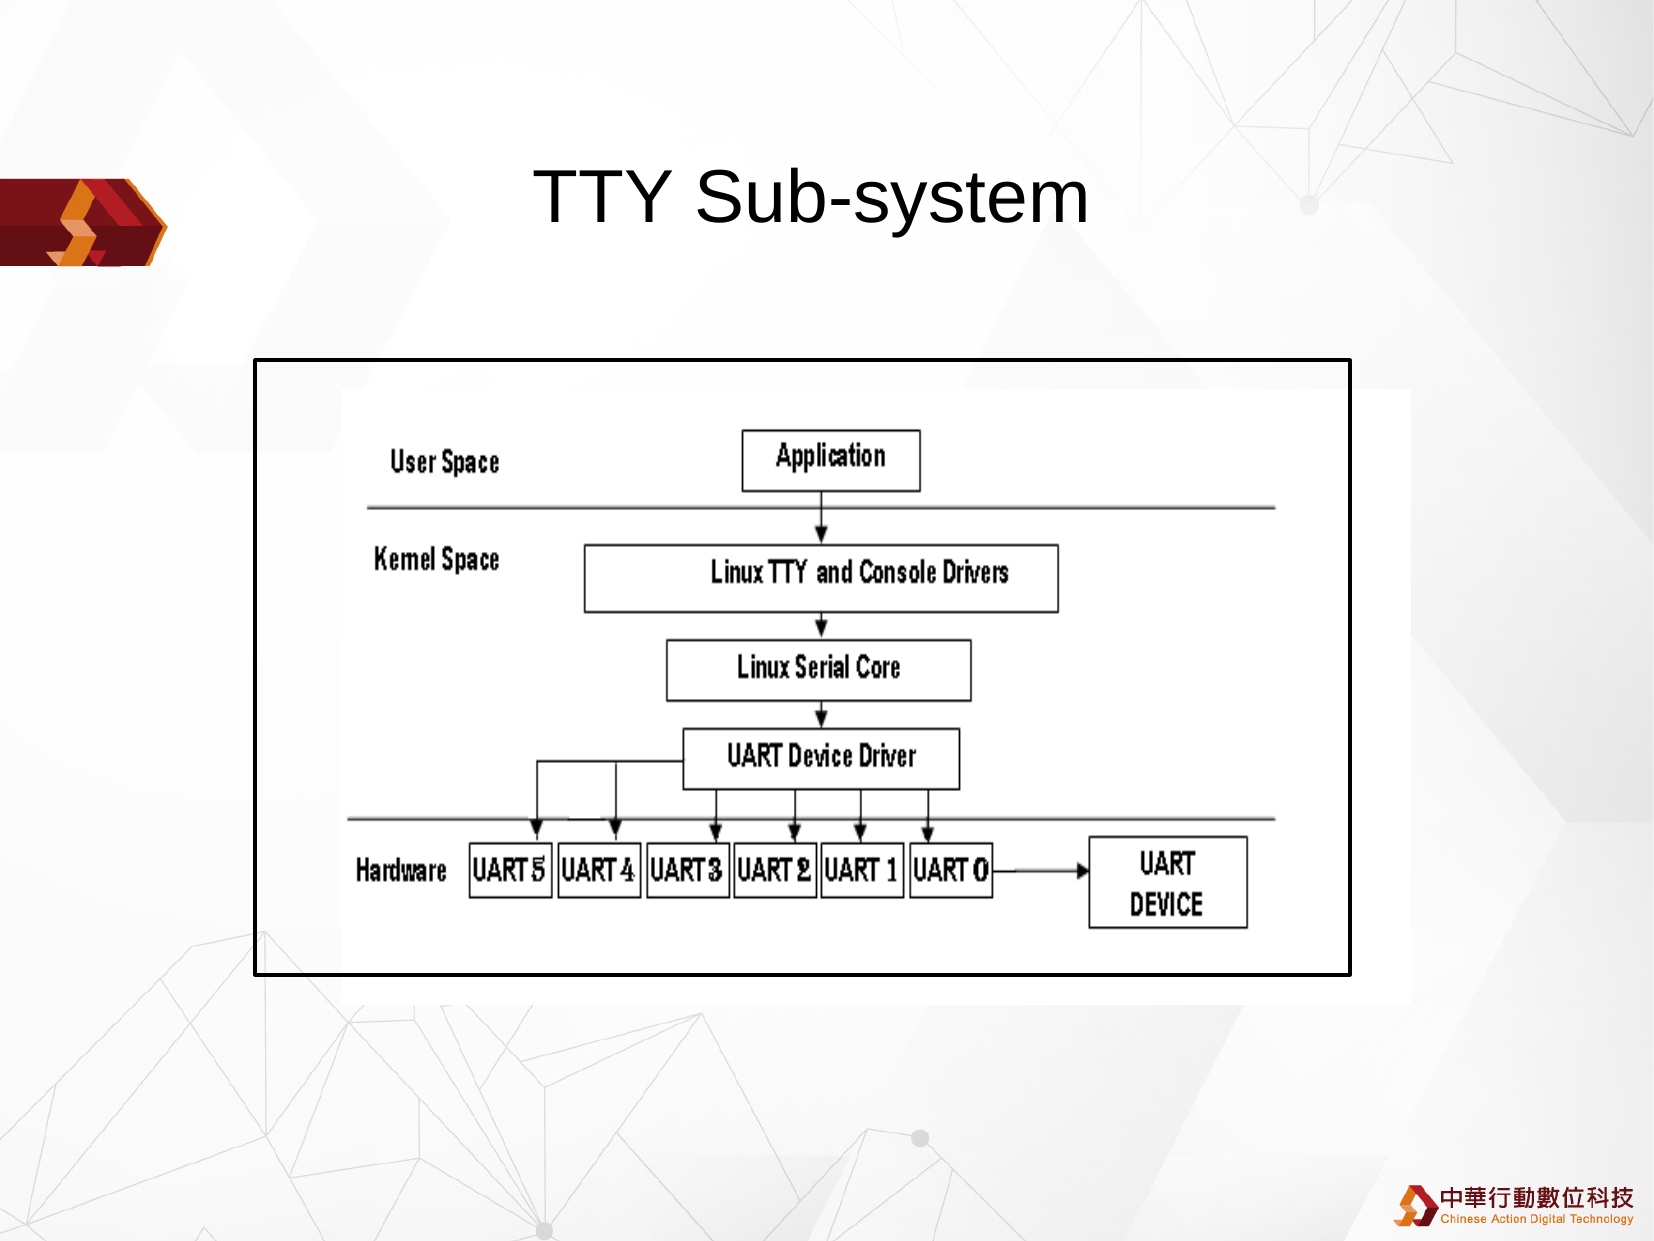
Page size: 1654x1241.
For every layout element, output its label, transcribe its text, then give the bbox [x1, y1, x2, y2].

title TTY Sub-system [118, 112, 1506, 281]
picture [0, 0, 1654, 1241]
